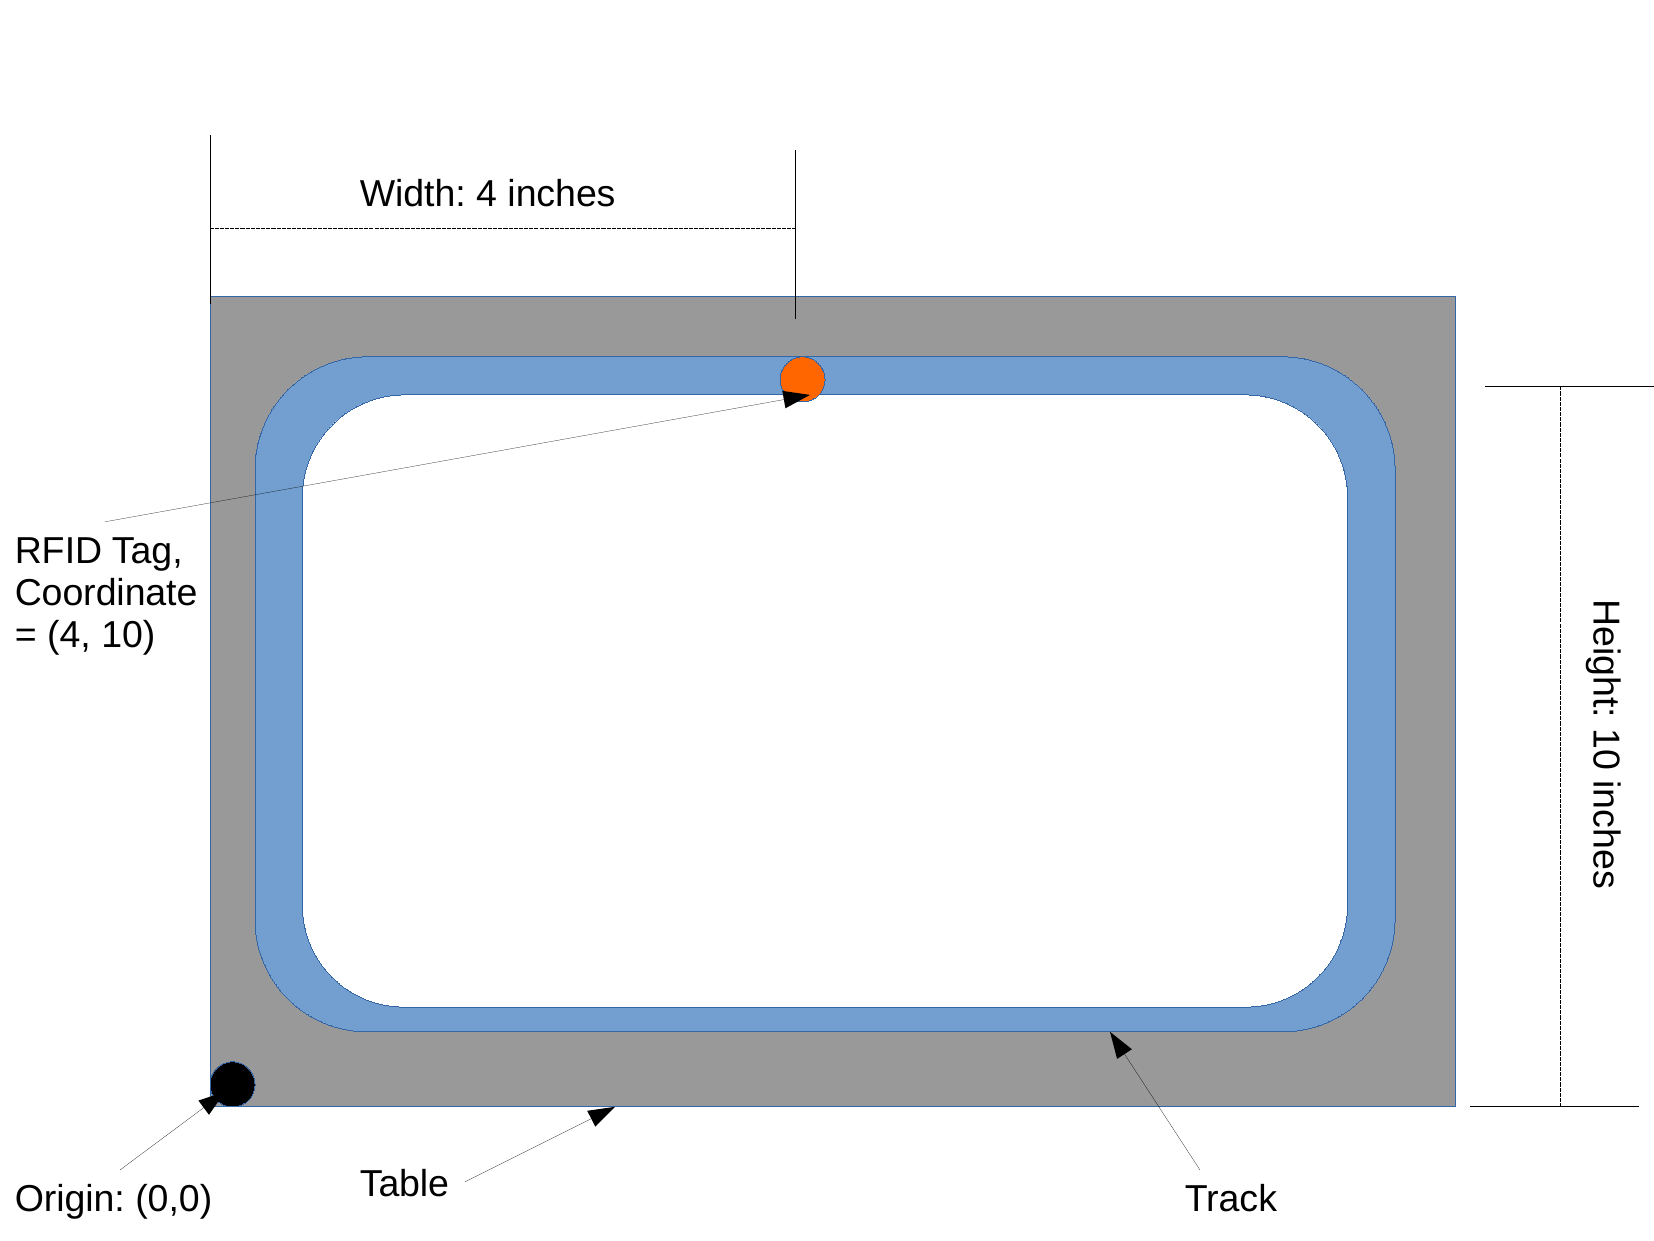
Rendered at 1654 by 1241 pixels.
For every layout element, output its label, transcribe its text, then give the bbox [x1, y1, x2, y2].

text_box RFID Tag, Coordinate = (4, 10) [0, 521, 256, 663]
text_box Height: 10 inches [1578, 585, 1636, 904]
text_box [210, 296, 1456, 1107]
text_box Table [345, 1155, 781, 1212]
text_box Origin: (0,0) [0, 1170, 228, 1227]
text_box Track [1170, 1170, 1292, 1241]
text_box Width: 4 inches [345, 165, 631, 222]
